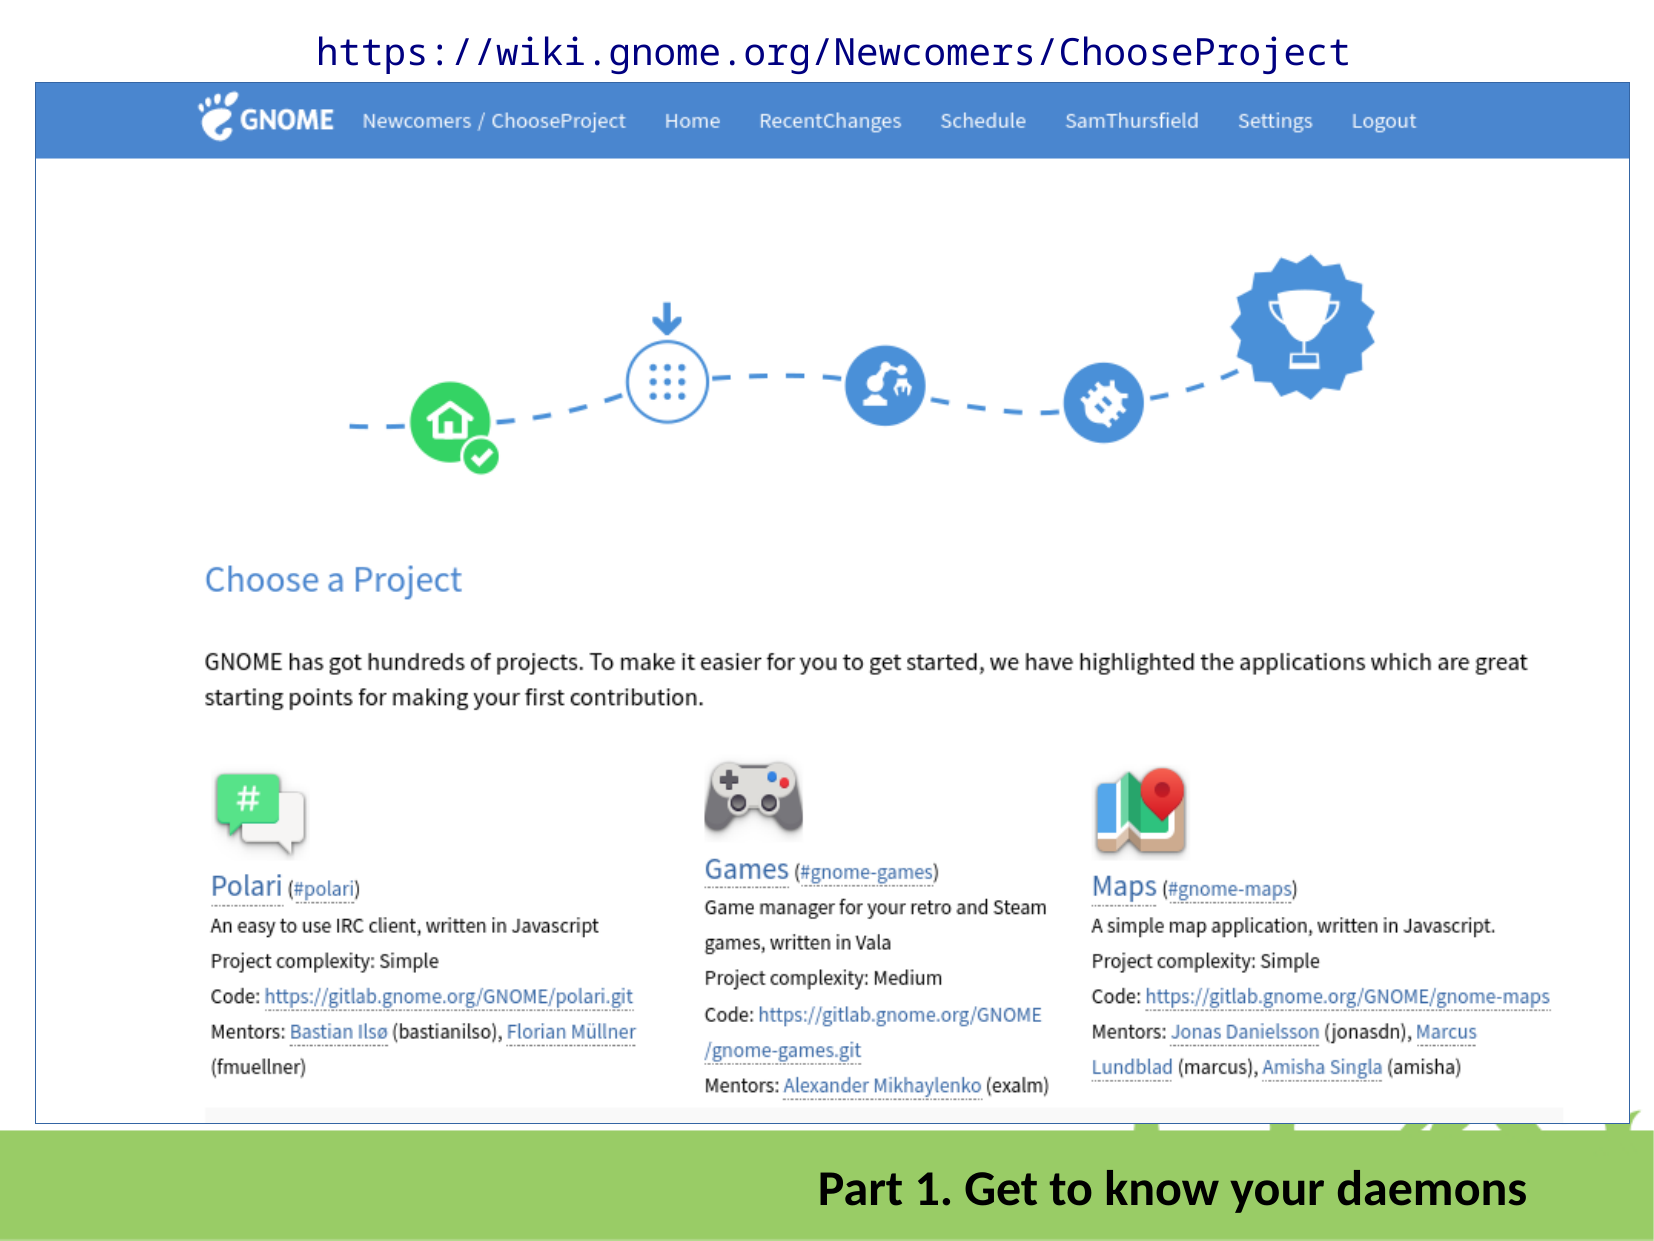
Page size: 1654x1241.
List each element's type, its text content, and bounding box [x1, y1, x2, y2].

text_box Part 1. Get to know your daemons [732, 1160, 1619, 1241]
text_box https://wiki.gnome.org/Newcomers/ChooseProject [301, 17, 1654, 118]
picture [0, 0, 1654, 1241]
